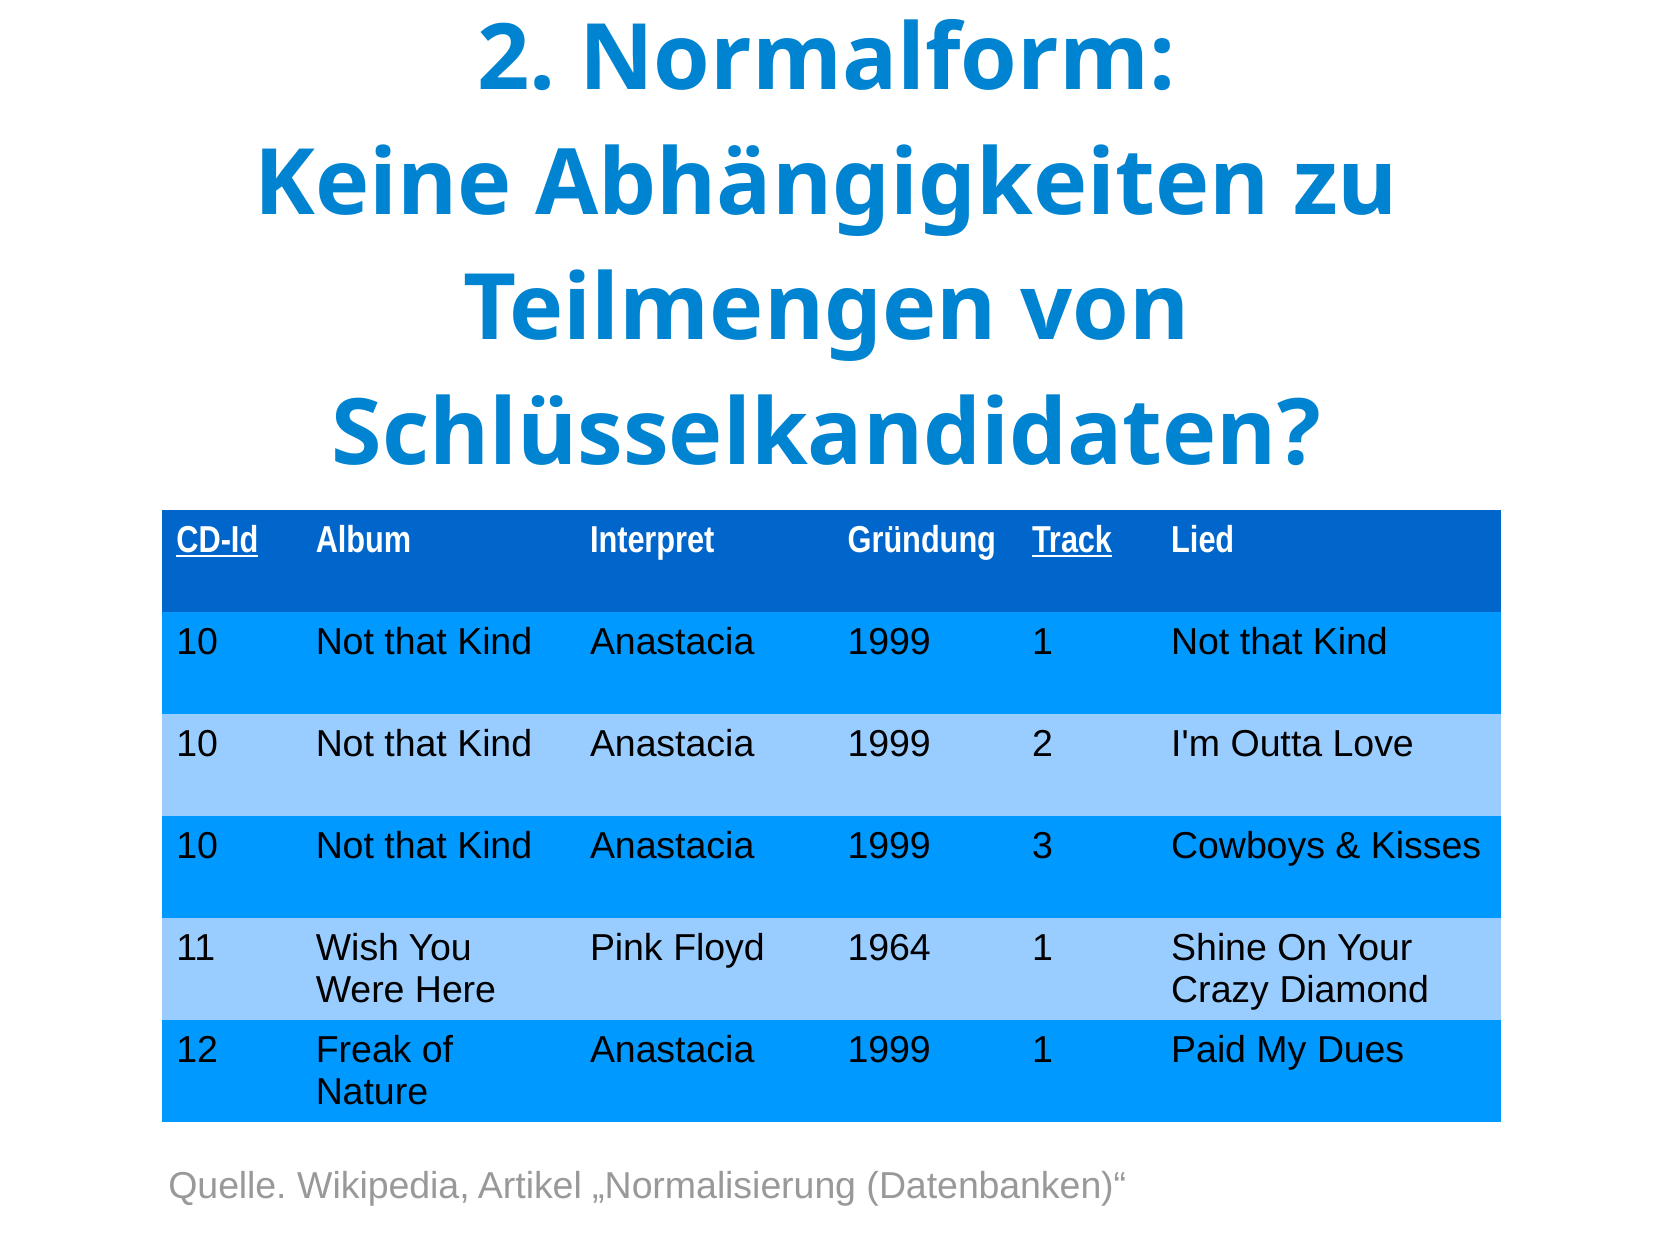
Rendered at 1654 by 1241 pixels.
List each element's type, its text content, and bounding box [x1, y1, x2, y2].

table_header Lied [1156, 510, 1501, 612]
table_cell 1999 [833, 612, 1017, 714]
table_cell 3 [1017, 816, 1156, 918]
table_cell Not that Kind [301, 714, 575, 816]
table_cell Not that Kind [1156, 612, 1501, 714]
table_cell Cowboys & Kisses [1156, 816, 1501, 918]
table_cell 2 [1017, 714, 1156, 816]
table_cell Anastacia [575, 612, 833, 714]
table_cell Anastacia [575, 816, 833, 918]
table_cell Paid My Dues [1156, 1020, 1501, 1122]
table_header Gründung [833, 510, 1017, 612]
text_box Quelle. Wikipedia, Artikel „Normalisierung (Datenbanken)“ [153, 1157, 1335, 1215]
table_header CD-Id [162, 510, 301, 612]
table_header Album [301, 510, 575, 612]
table_cell Freak of Nature [301, 1020, 575, 1122]
table_header Interpret [575, 510, 833, 612]
table_cell 1999 [833, 1020, 1017, 1122]
table_cell 1999 [833, 714, 1017, 816]
table_cell I'm Outta Love [1156, 714, 1501, 816]
title 2. Normalform: Keine Abhängigkeiten zu Teilmengen von Schlüsselkandidaten? [82, 27, 1571, 456]
table_cell 1 [1017, 918, 1156, 1020]
table_cell Pink Floyd [575, 918, 833, 1020]
table_cell Not that Kind [301, 816, 575, 918]
table_cell Not that Kind [301, 612, 575, 714]
table_cell 1 [1017, 612, 1156, 714]
table_cell 1999 [833, 816, 1017, 918]
table_cell 11 [162, 918, 301, 1020]
table_cell Anastacia [575, 1020, 833, 1122]
table_cell 1 [1017, 1020, 1156, 1122]
table_cell Anastacia [575, 714, 833, 816]
table_header Track [1017, 510, 1156, 612]
table_cell 10 [162, 612, 301, 714]
table_cell Wish You Were Here [301, 918, 575, 1020]
table_cell 12 [162, 1020, 301, 1122]
table_cell Shine On Your Crazy Diamond [1156, 918, 1501, 1020]
table_cell 10 [162, 816, 301, 918]
table_cell 1964 [833, 918, 1017, 1020]
table_cell 10 [162, 714, 301, 816]
